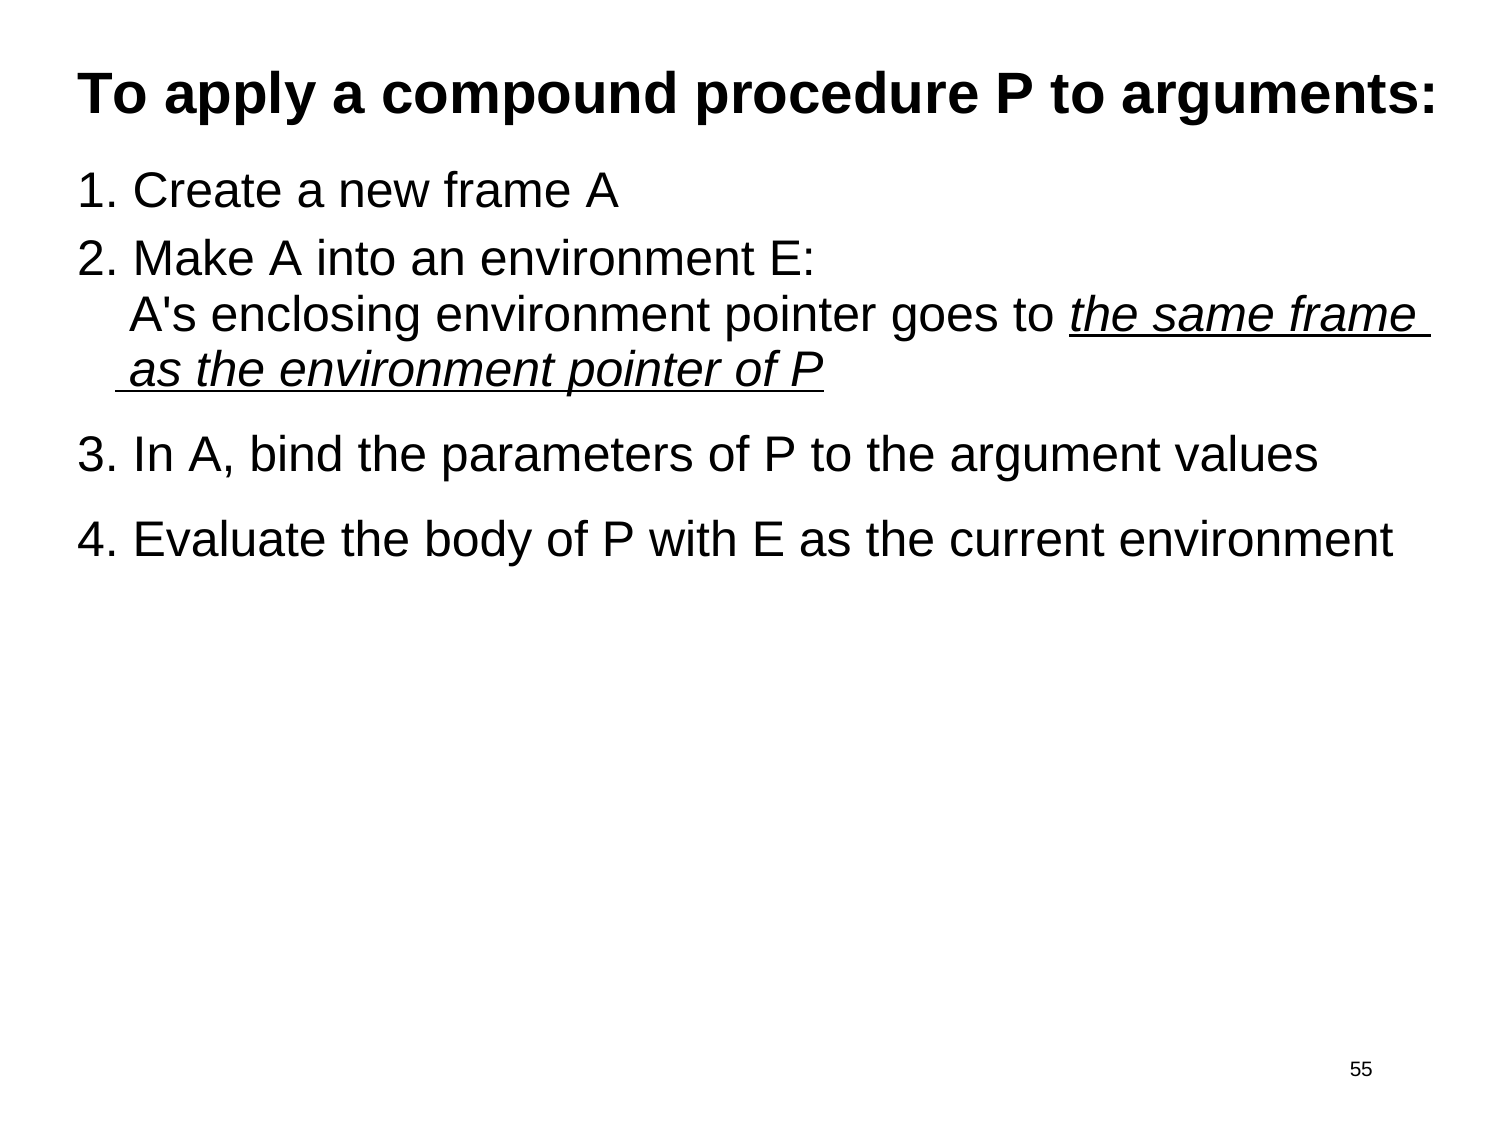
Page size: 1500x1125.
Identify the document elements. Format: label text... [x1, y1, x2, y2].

list 1. Create a new frame A 2. Make A into an environment E: A's enclosing environment pointer goes to the same frame as the environment pointer of P 3. In A, bind the parameters of P to the argument values 4. Evaluate the body of P with E as the current environment [62, 137, 1463, 613]
title To apply a compound procedure P to arguments: [62, 24, 1500, 163]
